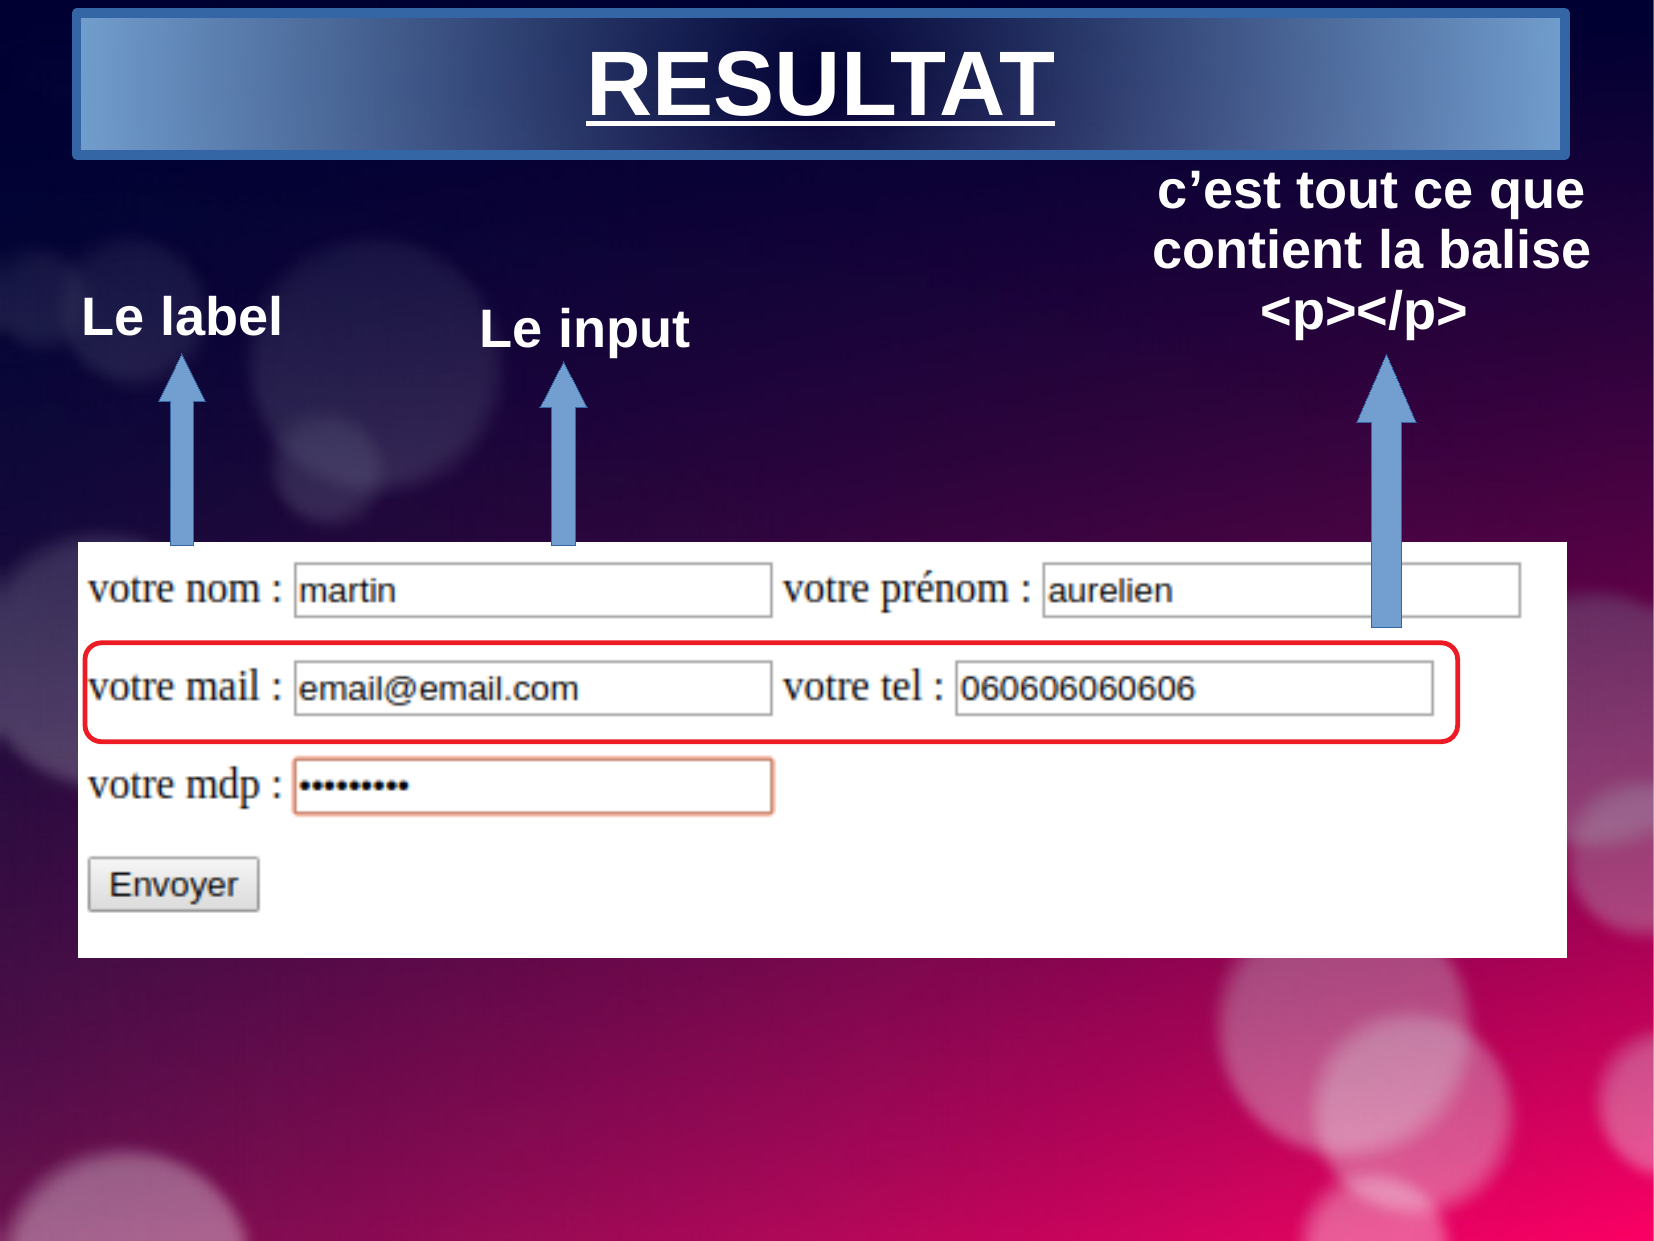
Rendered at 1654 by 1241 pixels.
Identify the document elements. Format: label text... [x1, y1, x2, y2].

text_box [158, 364, 206, 546]
title RESULTAT [76, 12, 1565, 155]
text_box c’est tout ce que contient la balise <p></p> [1137, 151, 1640, 349]
text_box Le label [67, 278, 351, 364]
text_box [1356, 354, 1417, 628]
text_box Le input [464, 290, 730, 367]
picture [0, 0, 1654, 1241]
text_box [539, 367, 588, 546]
